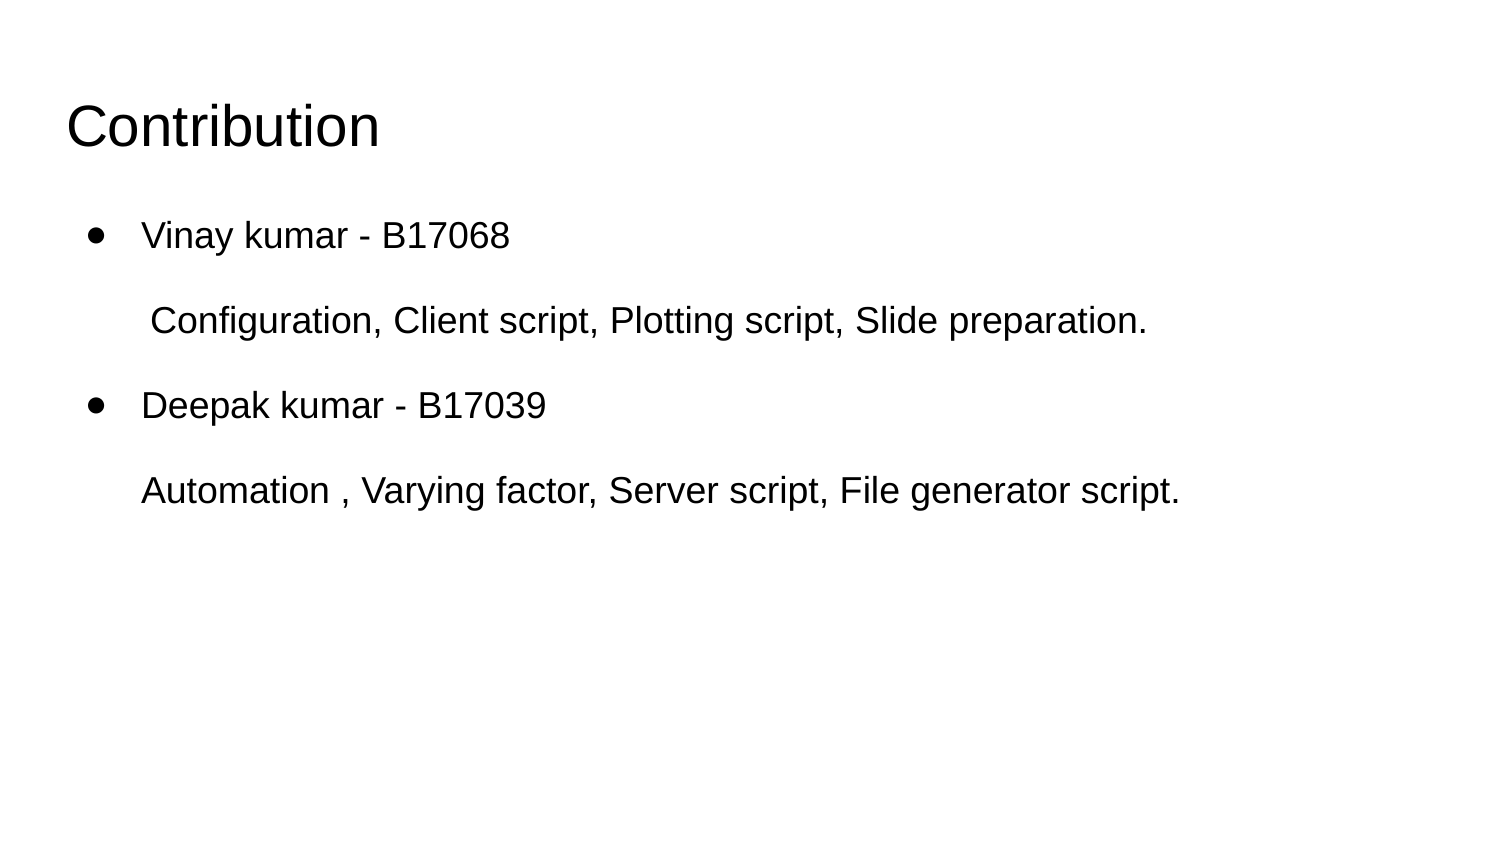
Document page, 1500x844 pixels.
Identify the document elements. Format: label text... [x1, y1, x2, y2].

title Contribution [51, 72, 1449, 167]
list Vinay kumar - B17068 Configuration, Client script, Plotting script, Slide preparation. Deepak kumar - B17039 Automation , Varying factor, Server script, File generator script. [51, 189, 1449, 750]
